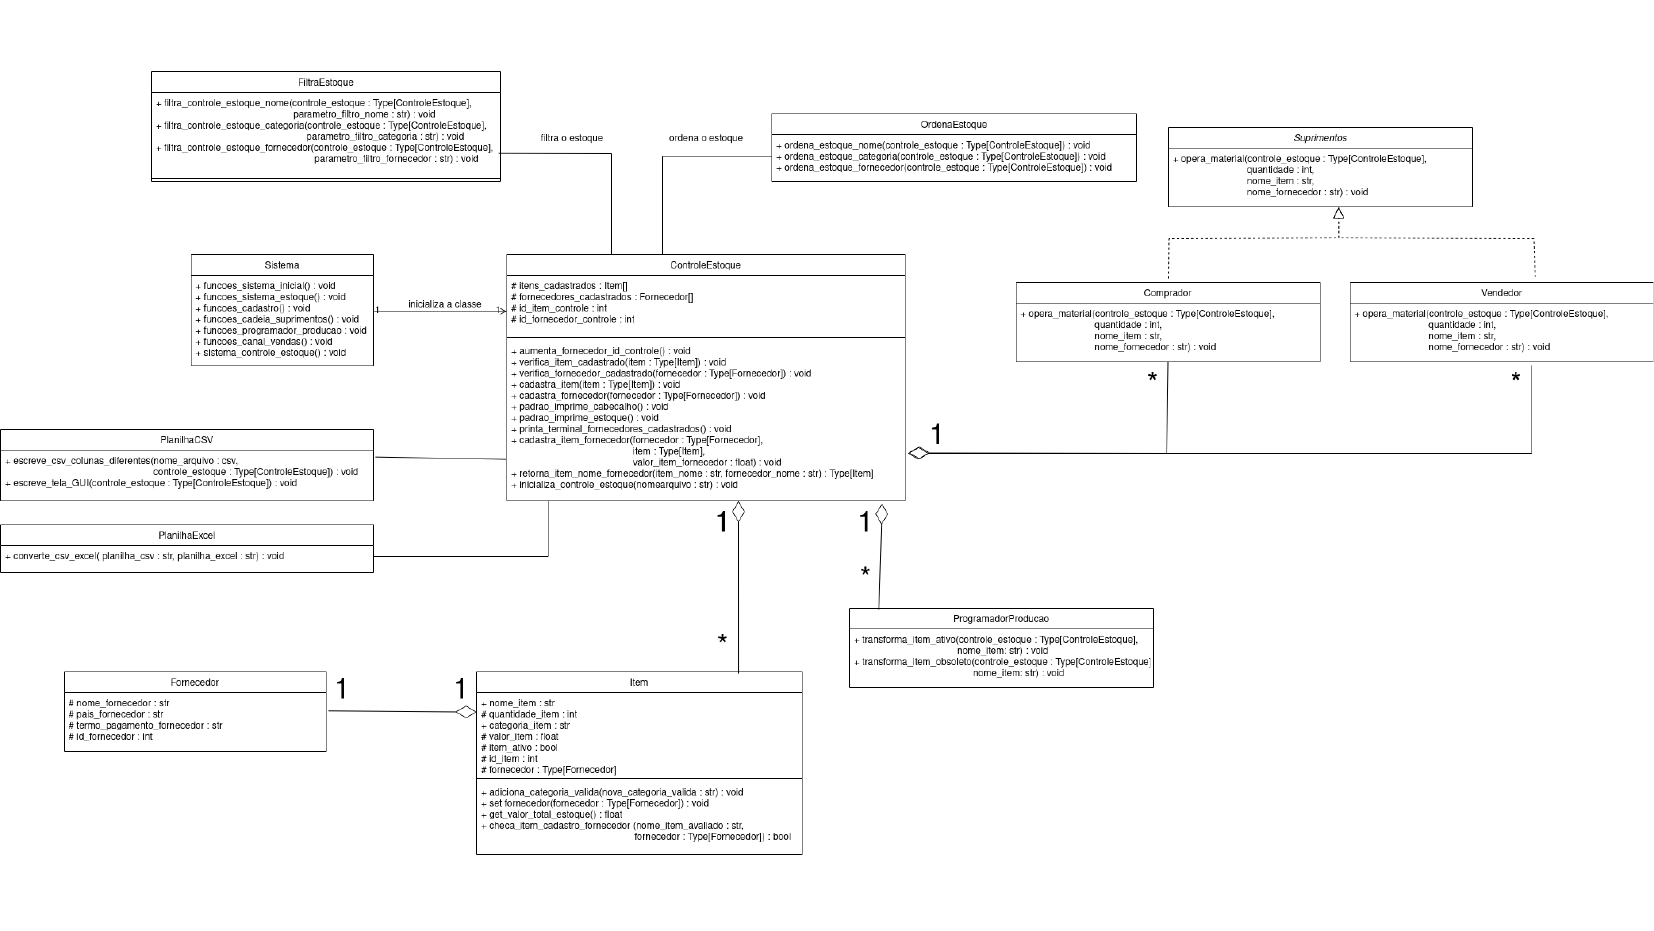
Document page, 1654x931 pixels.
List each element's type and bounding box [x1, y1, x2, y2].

picture [0, 71, 1654, 857]
